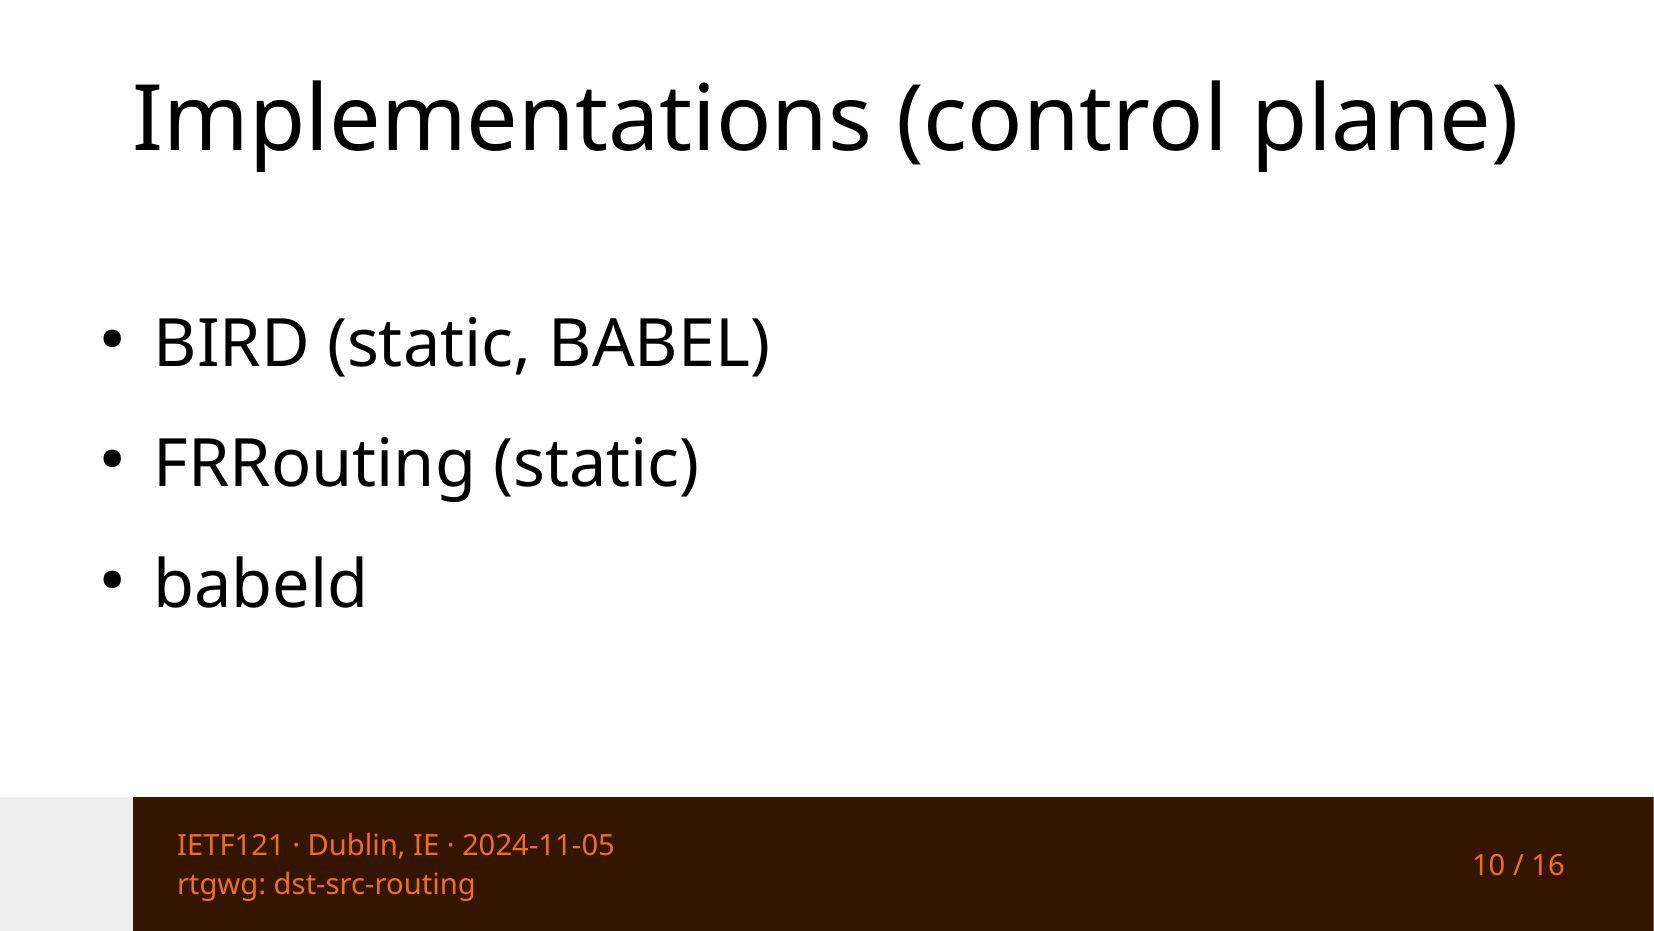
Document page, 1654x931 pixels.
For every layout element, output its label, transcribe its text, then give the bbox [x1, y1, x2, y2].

list BIRD (static, BABEL) FRRouting (static) babeld [82, 295, 1571, 739]
title Implementations (control plane) [82, 37, 1571, 193]
